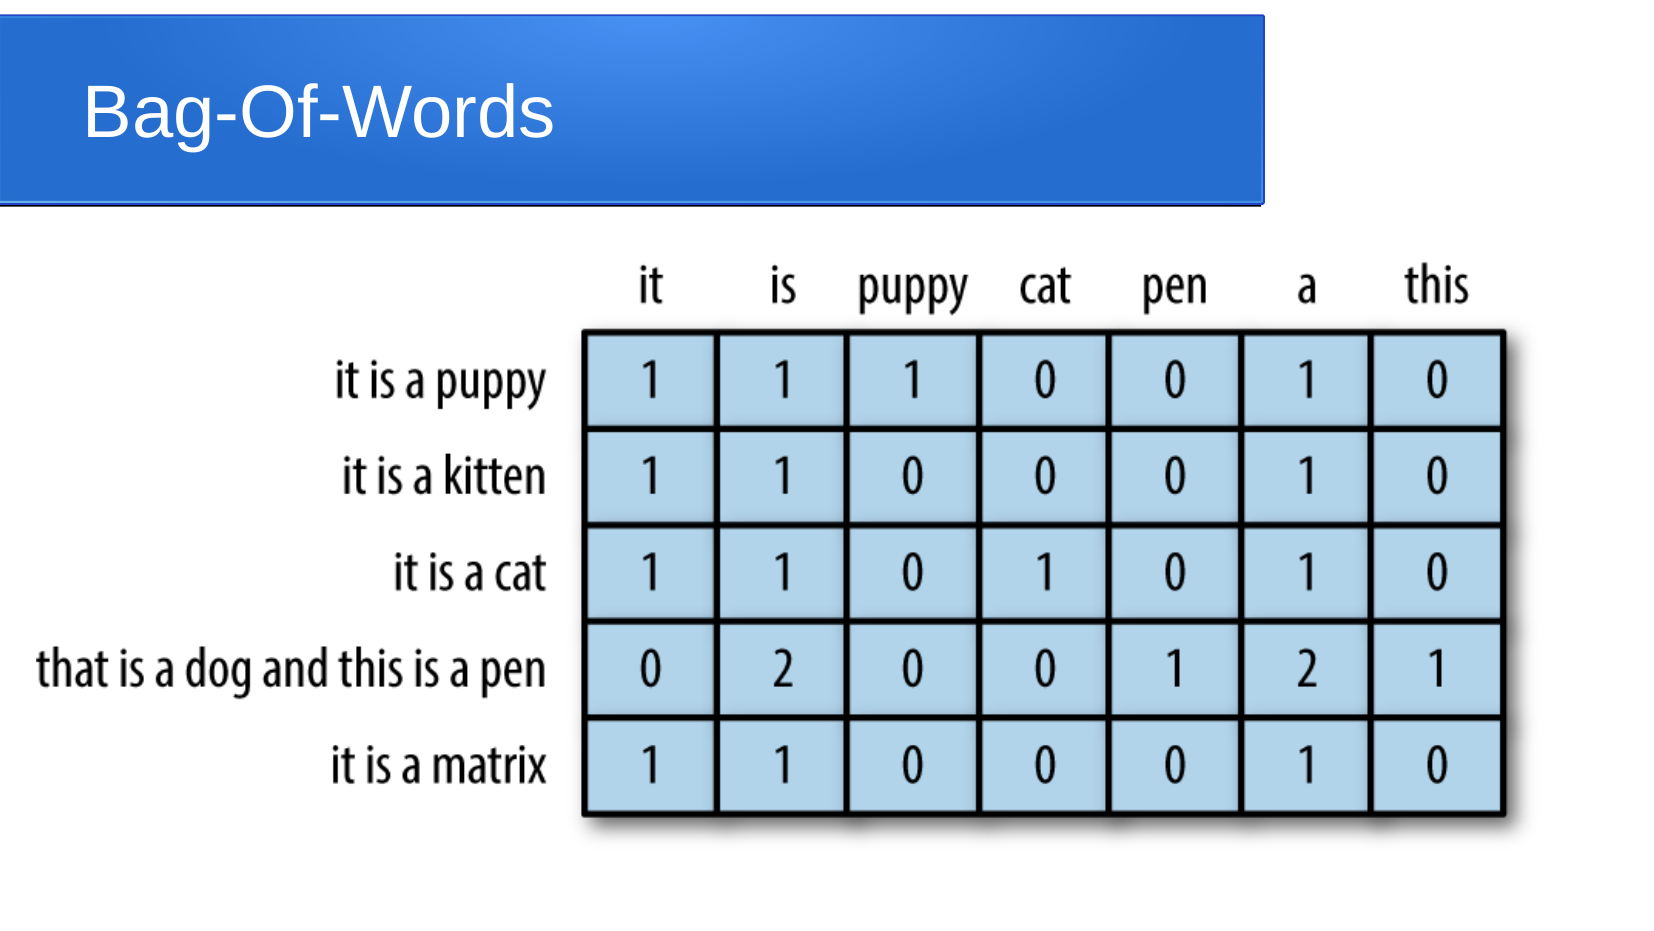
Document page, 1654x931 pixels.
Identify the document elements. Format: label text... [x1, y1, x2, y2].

picture [36, 255, 1546, 856]
title Bag-Of-Words [82, 35, 1235, 189]
